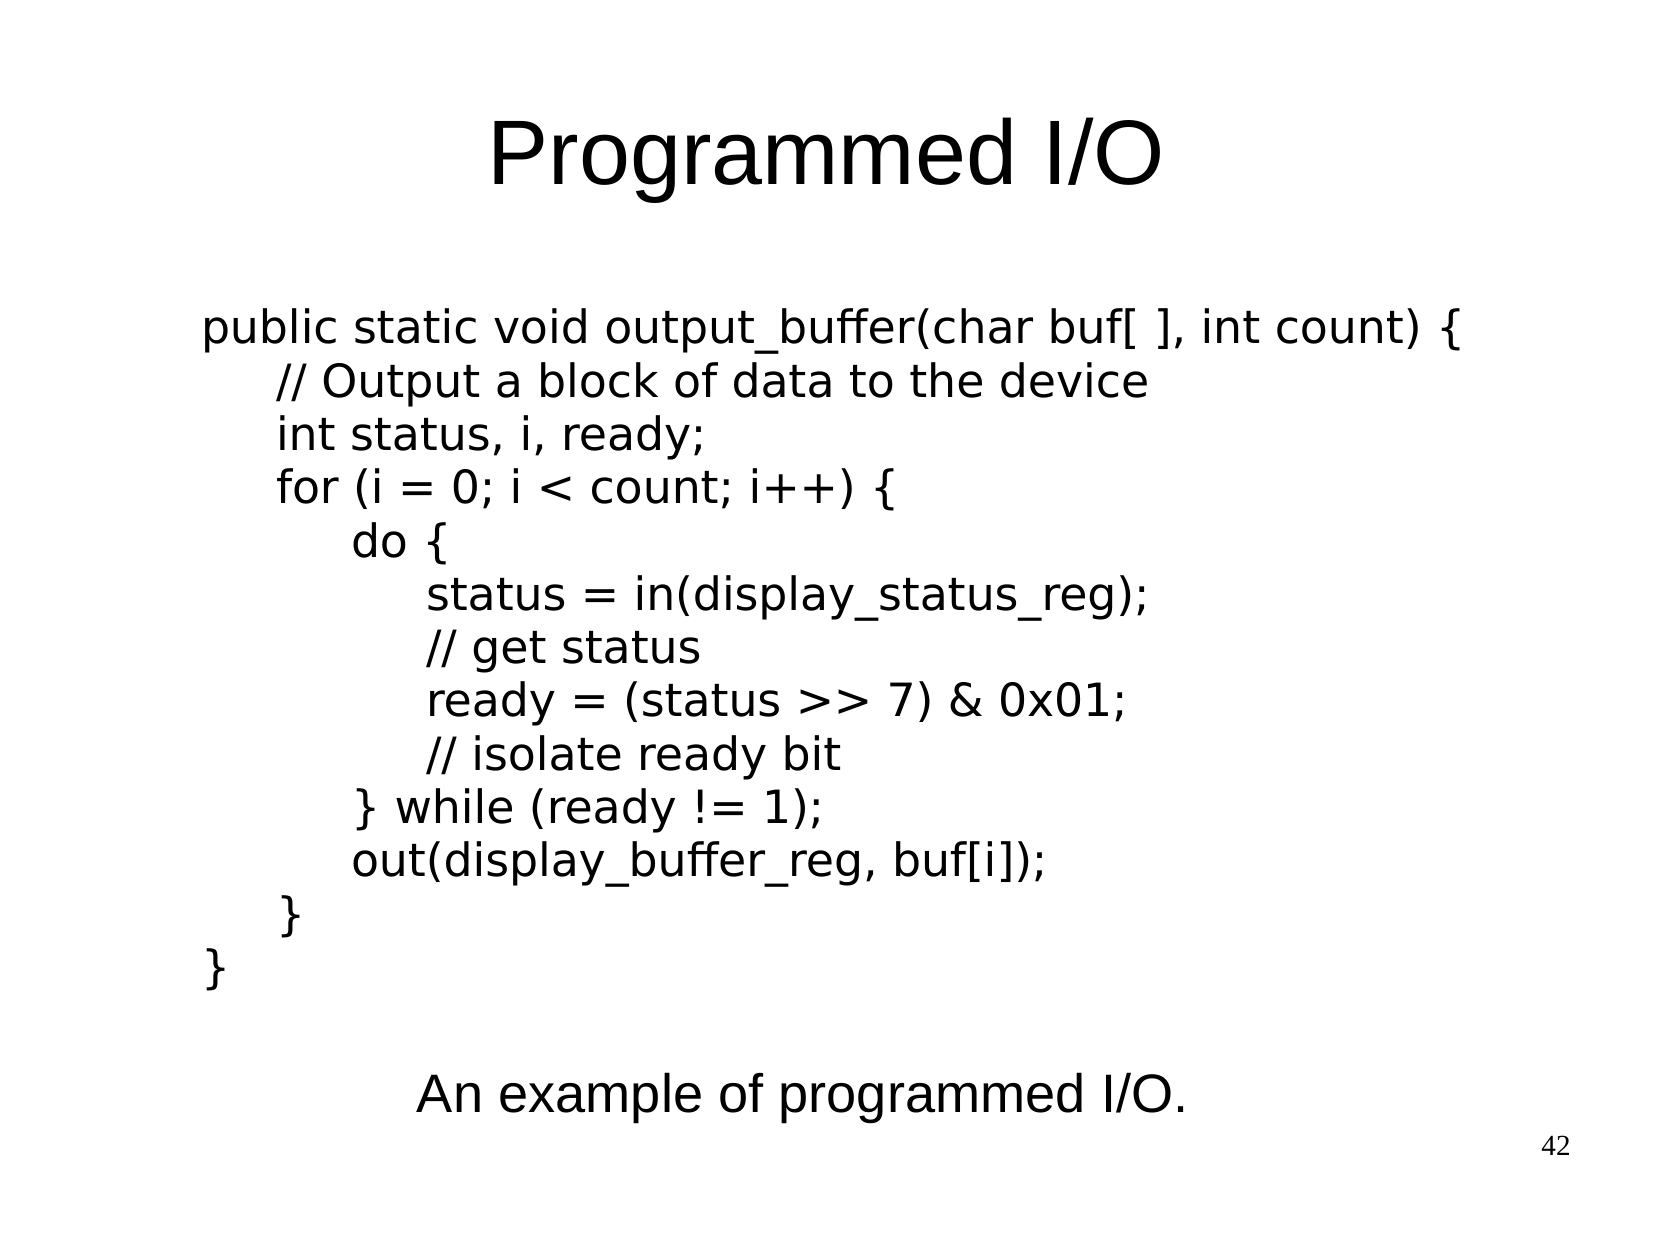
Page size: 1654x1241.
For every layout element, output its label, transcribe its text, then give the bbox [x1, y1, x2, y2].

title Programmed I/O [82, 49, 1571, 257]
list An example of programmed I/O. [53, 1055, 1554, 1194]
text_box public static void output_buffer(char buf[ ], int count) { // Output a block of data to the device int status, i, ready; for (i = 0; i < count; i++) { do { status = in(display_status_reg); // get status ready = (status >> 7) & 0x01; // isolate ready bit } while (ready != 1); out(display_buffer_reg, buf[i]); } } [186, 294, 1482, 1005]
